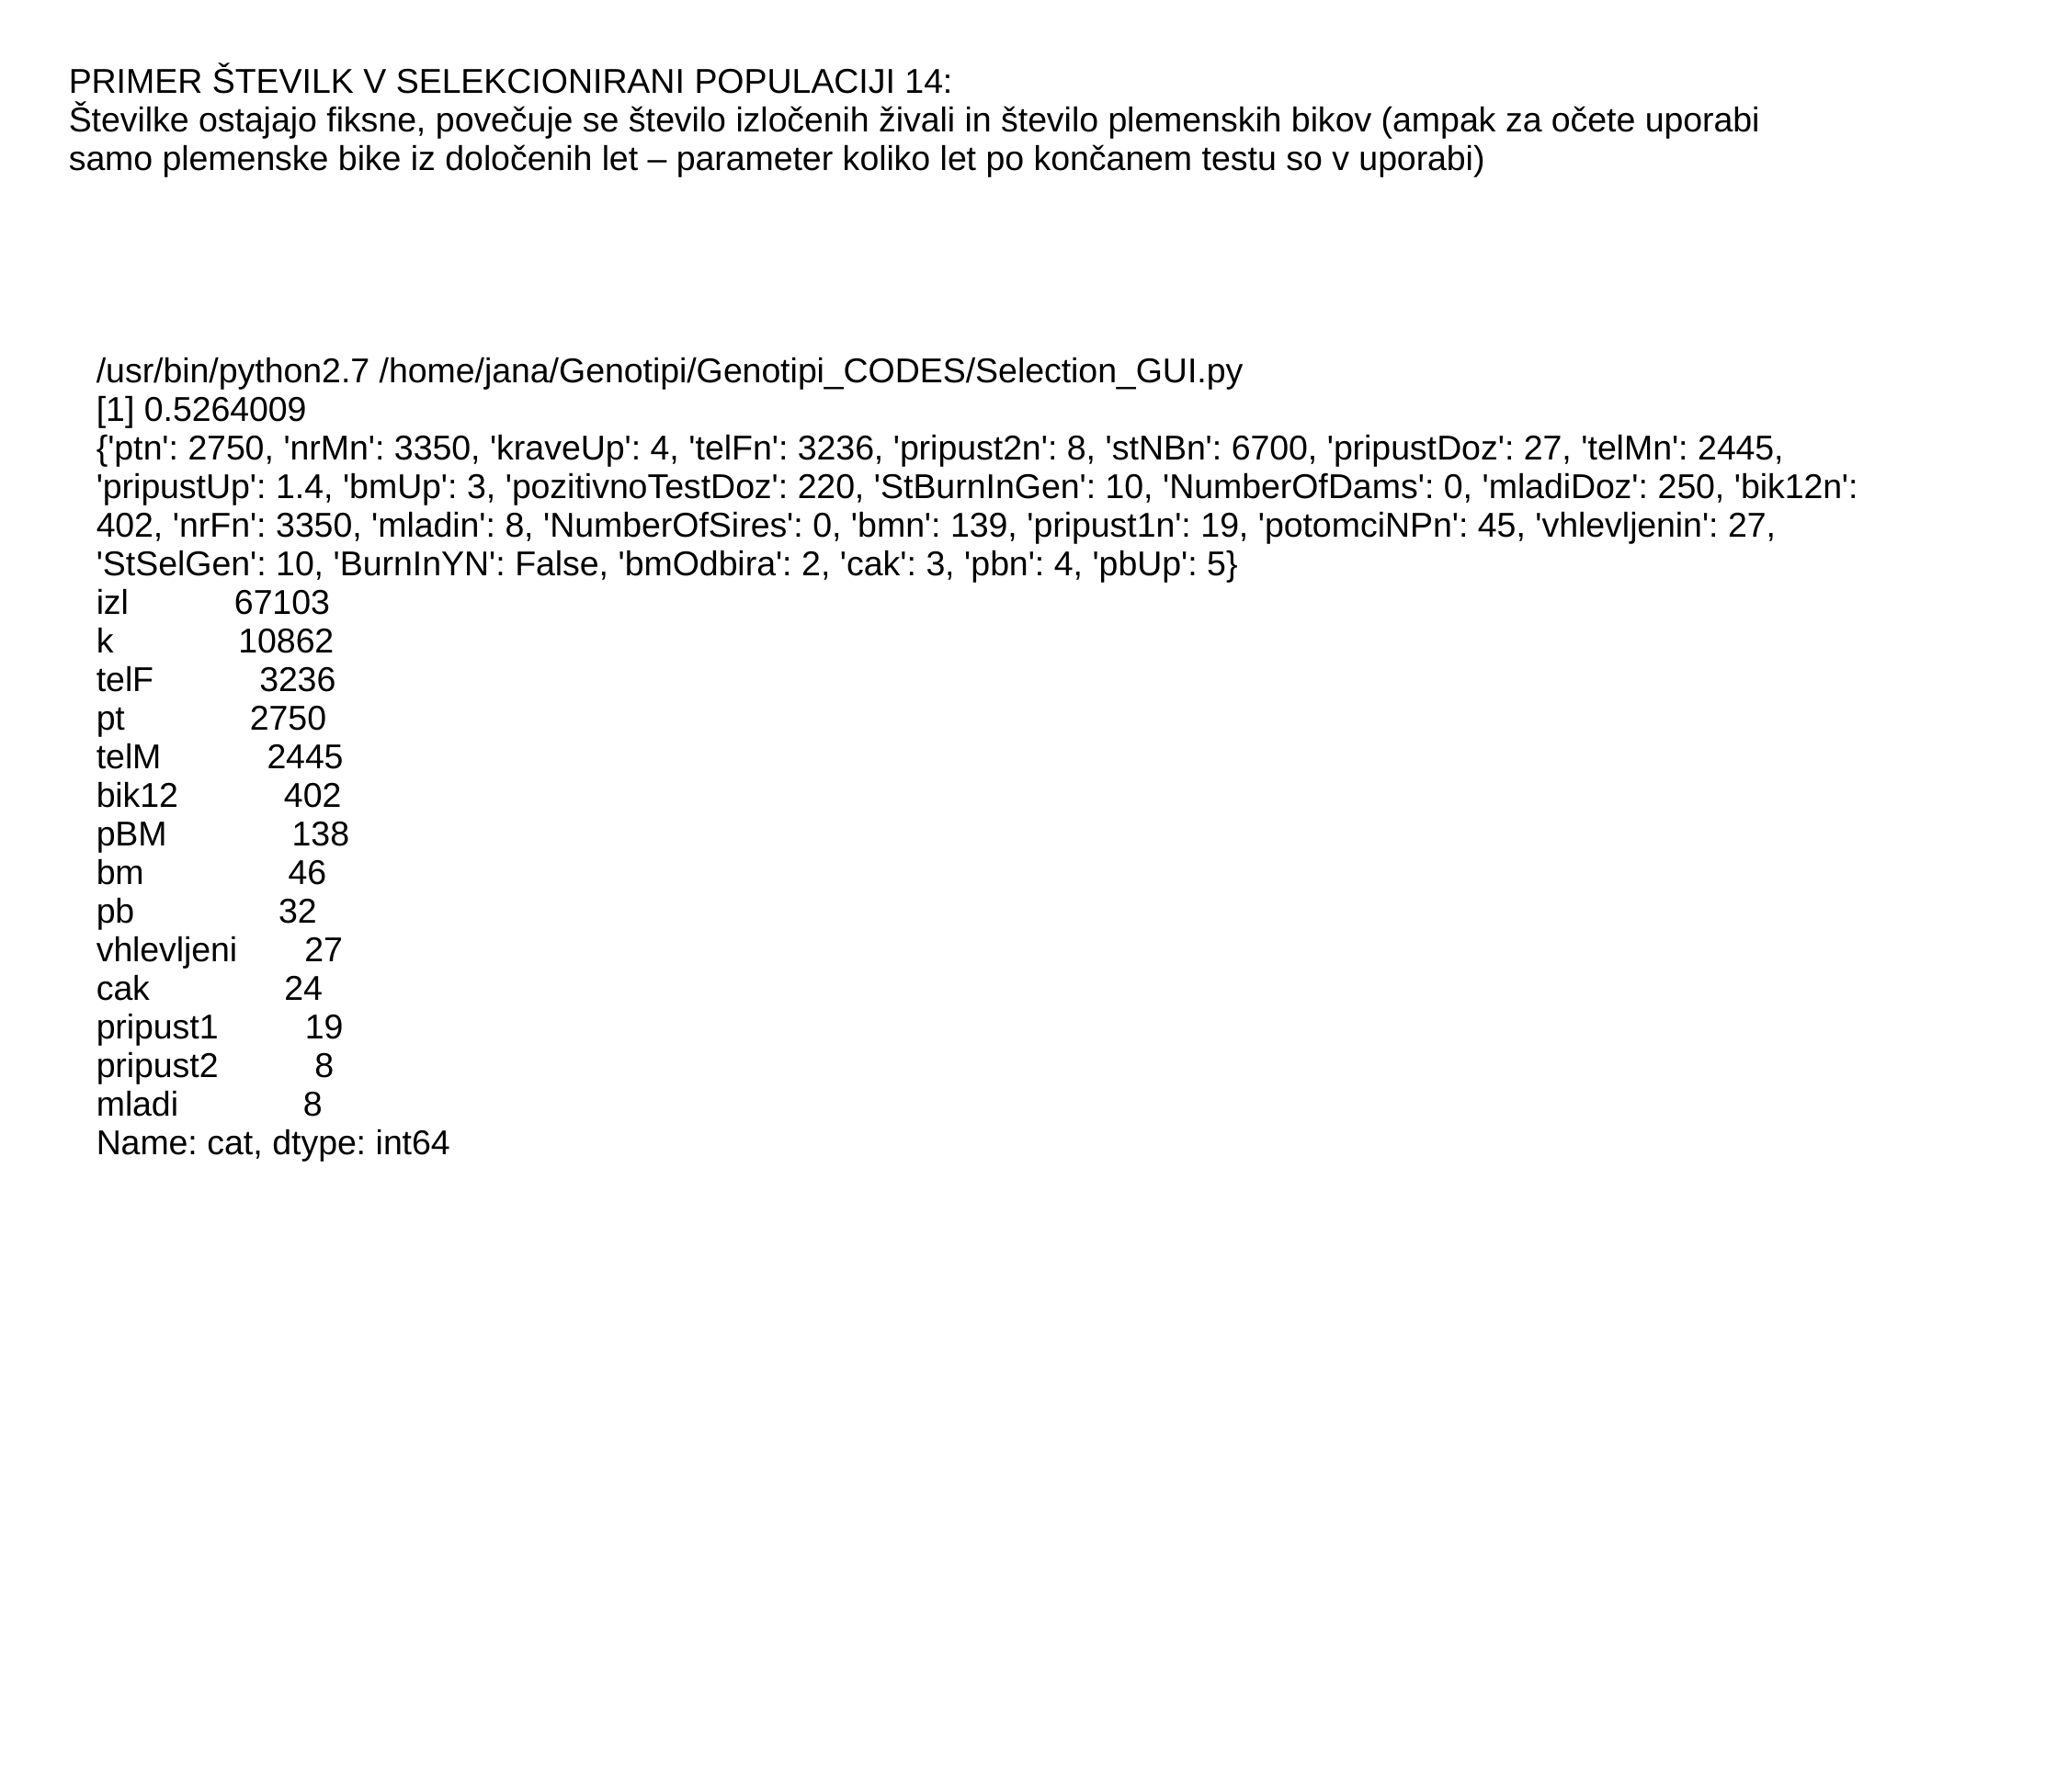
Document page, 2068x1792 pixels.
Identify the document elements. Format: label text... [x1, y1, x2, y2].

text_box PRIMER ŠTEVILK V SELEKCIONIRANI POPULACIJI 14: Številke ostajajo fiksne, povečuje se število izločenih živali in število plemenskih bikov (ampak za očete uporabi samo plemenske bike iz določenih let – parameter koliko let po končanem testu so v uporabi) [55, 55, 1779, 185]
text_box /usr/bin/python2.7 /home/jana/Genotipi/Genotipi_CODES/Selection_GUI.py [1] 0.5264009 {'ptn': 2750, 'nrMn': 3350, 'kraveUp': 4, 'telFn': 3236, 'pripust2n': 8, 'stNBn': 6700, 'pripustDoz': 27, 'telMn': 2445, 'pripustUp': 1.4, 'bmUp': 3, 'pozitivnoTestDoz': 220, 'StBurnInGen': 10, 'NumberOfDams': 0, 'mladiDoz': 250, 'bik12n': 402, 'nrFn': 3350, 'mladin': 8, 'NumberOfSires': 0, 'bmn': 139, 'pripust1n': 19, 'potomciNPn': 45, 'vhlevljenin': 27, 'StSelGen': 10, 'BurnInYN': False, 'bmOdbira': 2, 'cak': 3, 'pbn': 4, 'pbUp': 5} izl 67103 k 10862 telF 3236 pt 2750 telM 2445 bik12 402 pBM 138 bm 46 pb 32 vhlevljeni 27 cak 24 pripust1 19 pripust2 8 mladi 8 Name: cat, dtype: int64 [83, 345, 1890, 1169]
